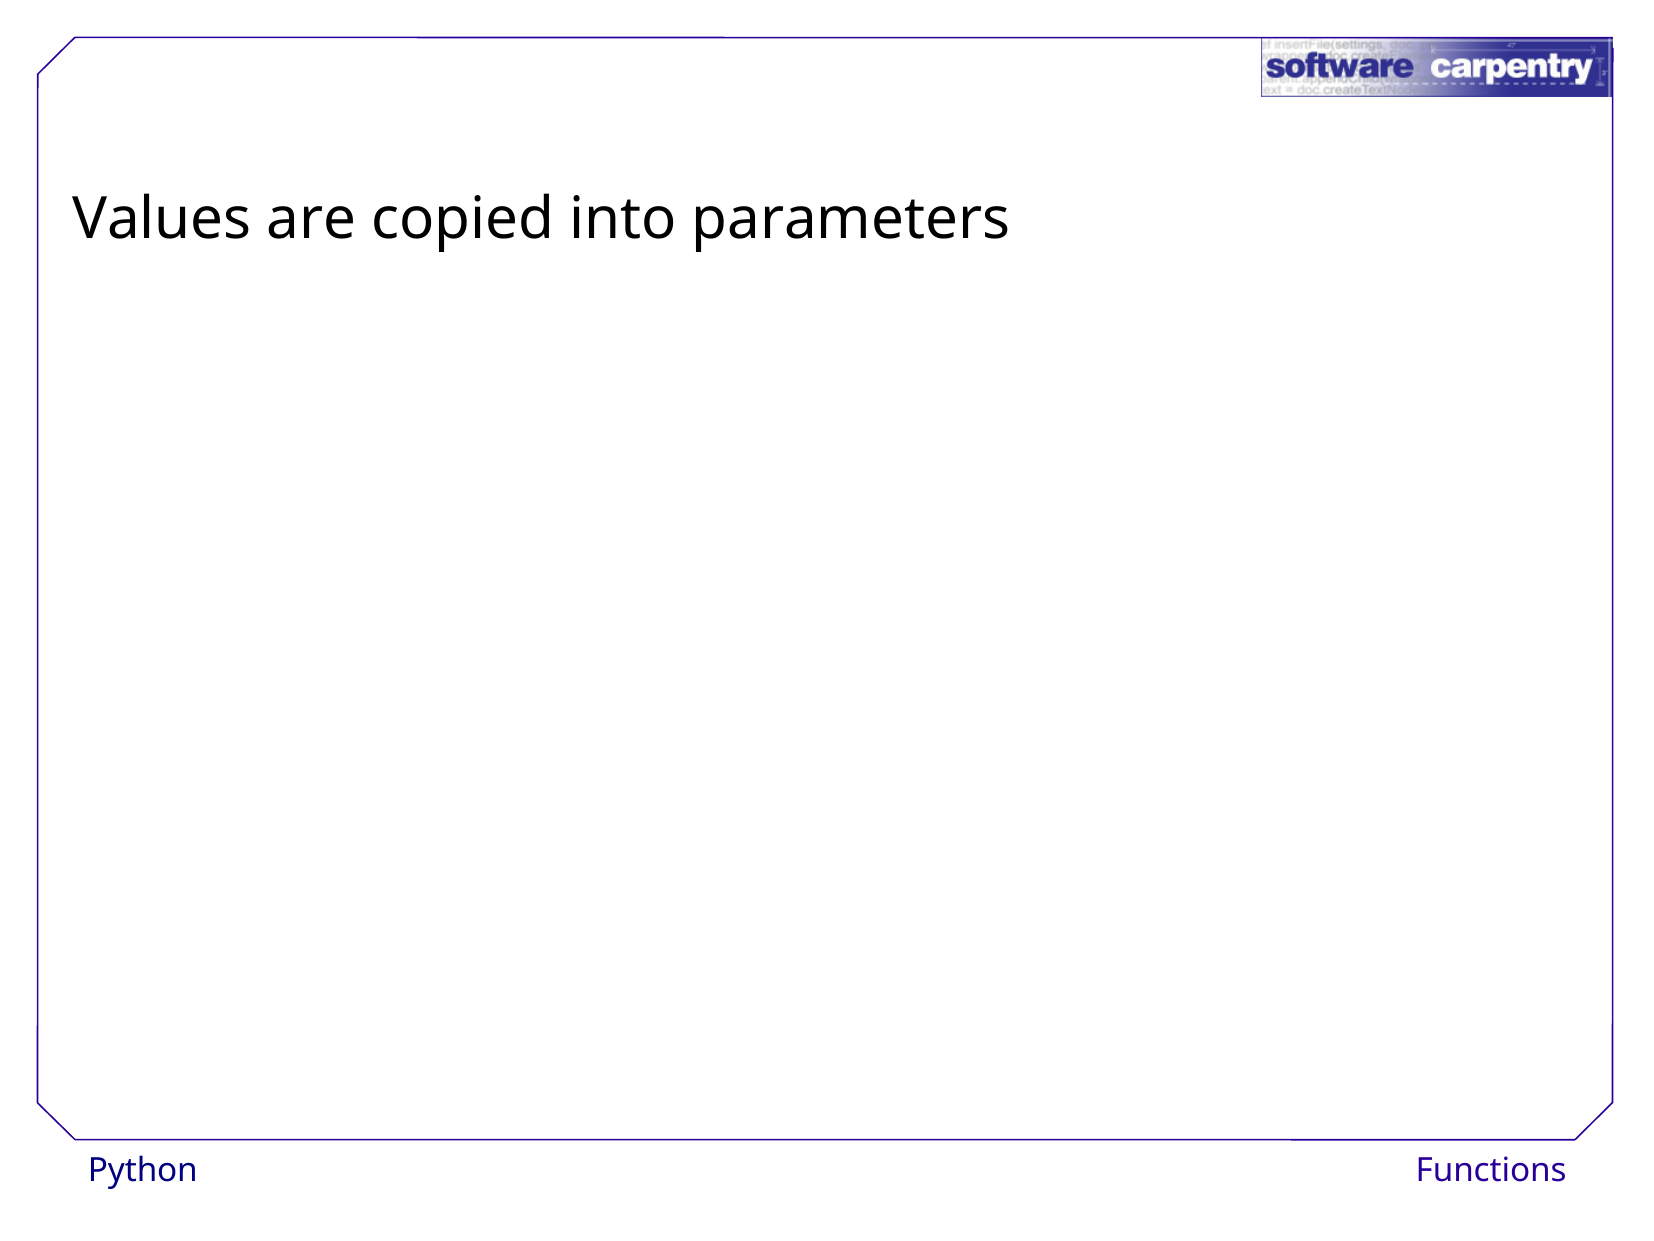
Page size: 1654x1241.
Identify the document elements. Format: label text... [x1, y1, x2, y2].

text_box Values are copied into parameters [57, 138, 1175, 259]
picture [1261, 39, 1613, 97]
